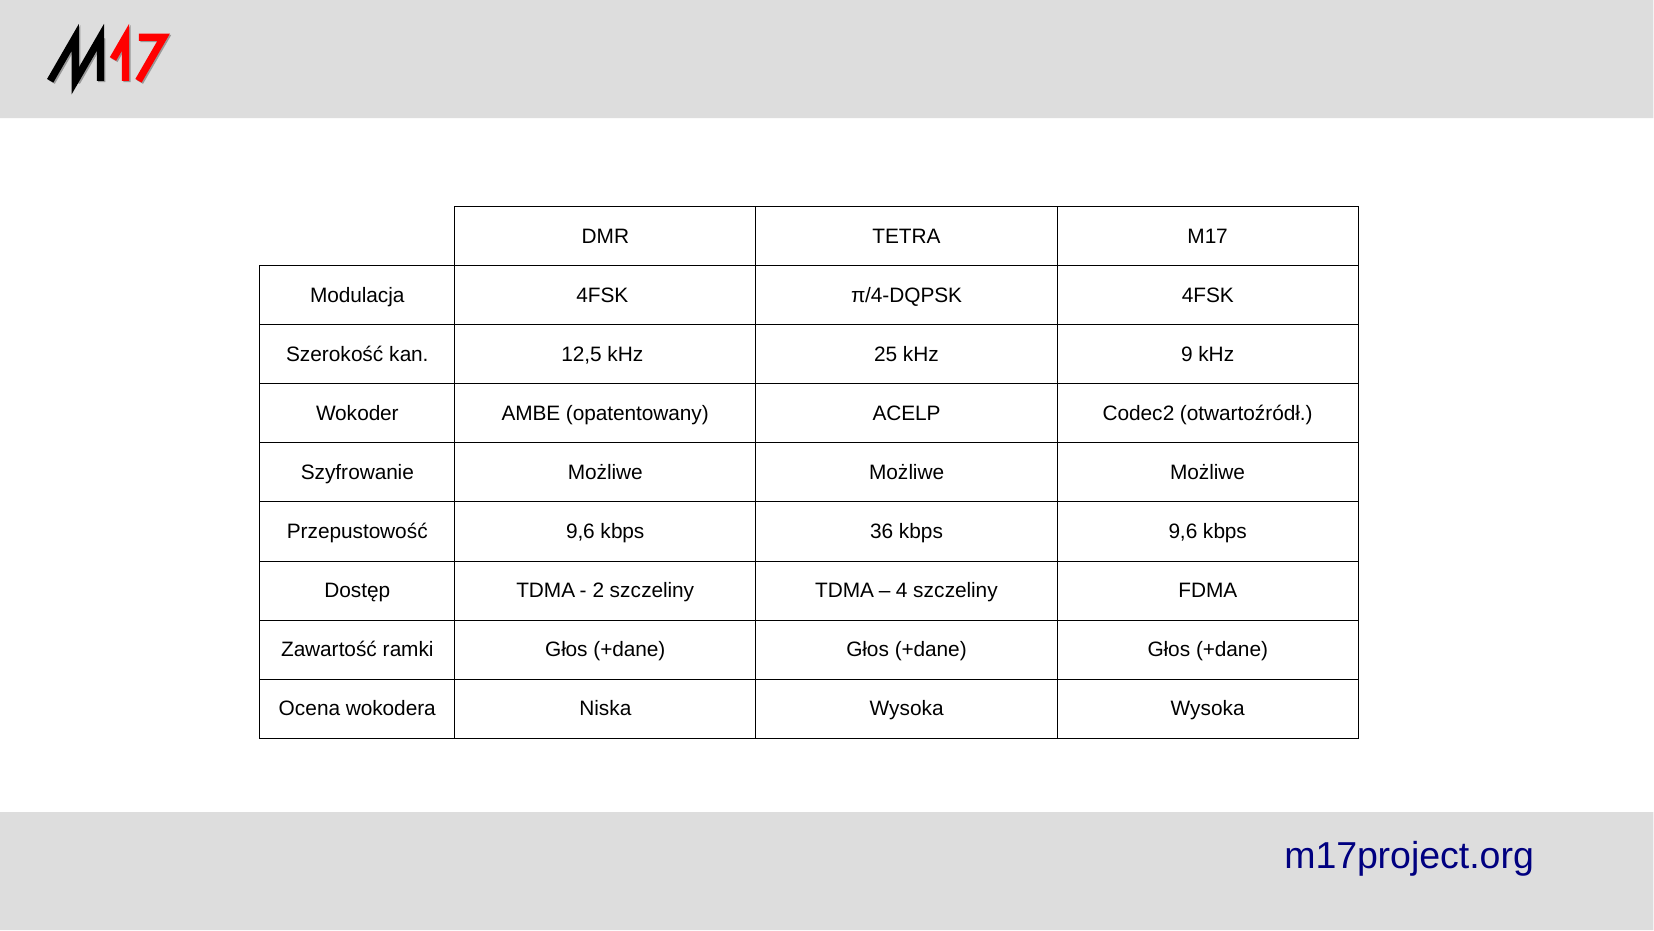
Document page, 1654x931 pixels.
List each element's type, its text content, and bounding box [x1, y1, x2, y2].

text_box Głos (+dane) [755, 620, 1057, 679]
text_box Głos (+dane) [1057, 620, 1359, 679]
text_box Niska [454, 679, 755, 739]
text_box 36 kbps [755, 501, 1057, 561]
text_box Zawartość ramki [259, 620, 454, 679]
text_box DMR [454, 206, 755, 265]
text_box Codec2 (otwartoźródł.) [1057, 384, 1359, 442]
text_box FDMA [1057, 561, 1359, 620]
text_box Głos (+dane) [454, 620, 755, 679]
text_box Możliwe [1057, 442, 1359, 501]
text_box Wysoka [1057, 679, 1359, 739]
text_box 9,6 kbps [454, 501, 755, 561]
text_box Szerokość kan. [259, 324, 454, 384]
text_box TETRA [755, 206, 1057, 265]
text_box π/4-DQPSK [755, 265, 1057, 324]
text_box AMBE (opatentowany) [454, 384, 755, 442]
text_box Wokoder [259, 384, 454, 442]
text_box Modulacja [259, 265, 454, 324]
text_box Ocena wokodera [259, 679, 454, 739]
text_box M17 [1057, 206, 1359, 265]
text_box Wysoka [755, 679, 1057, 739]
text_box 4FSK [1057, 265, 1359, 324]
text_box Dostęp [259, 561, 454, 620]
text_box TDMA – 4 szczeliny [755, 561, 1057, 620]
text_box m17project.org [1269, 826, 1654, 897]
text_box 9 kHz [1057, 324, 1359, 384]
text_box 4FSK [454, 265, 755, 324]
text_box 25 kHz [755, 324, 1057, 384]
text_box Możliwe [755, 442, 1057, 501]
text_box Szyfrowanie [259, 442, 454, 501]
picture [39, 16, 178, 102]
text_box [0, 812, 1654, 931]
text_box TDMA - 2 szczeliny [454, 561, 755, 620]
text_box Przepustowość [259, 501, 454, 561]
text_box 9,6 kbps [1057, 501, 1359, 561]
text_box [0, 0, 1654, 119]
text_box ACELP [755, 384, 1057, 442]
text_box 12,5 kHz [454, 324, 755, 384]
text_box Możliwe [454, 442, 755, 501]
